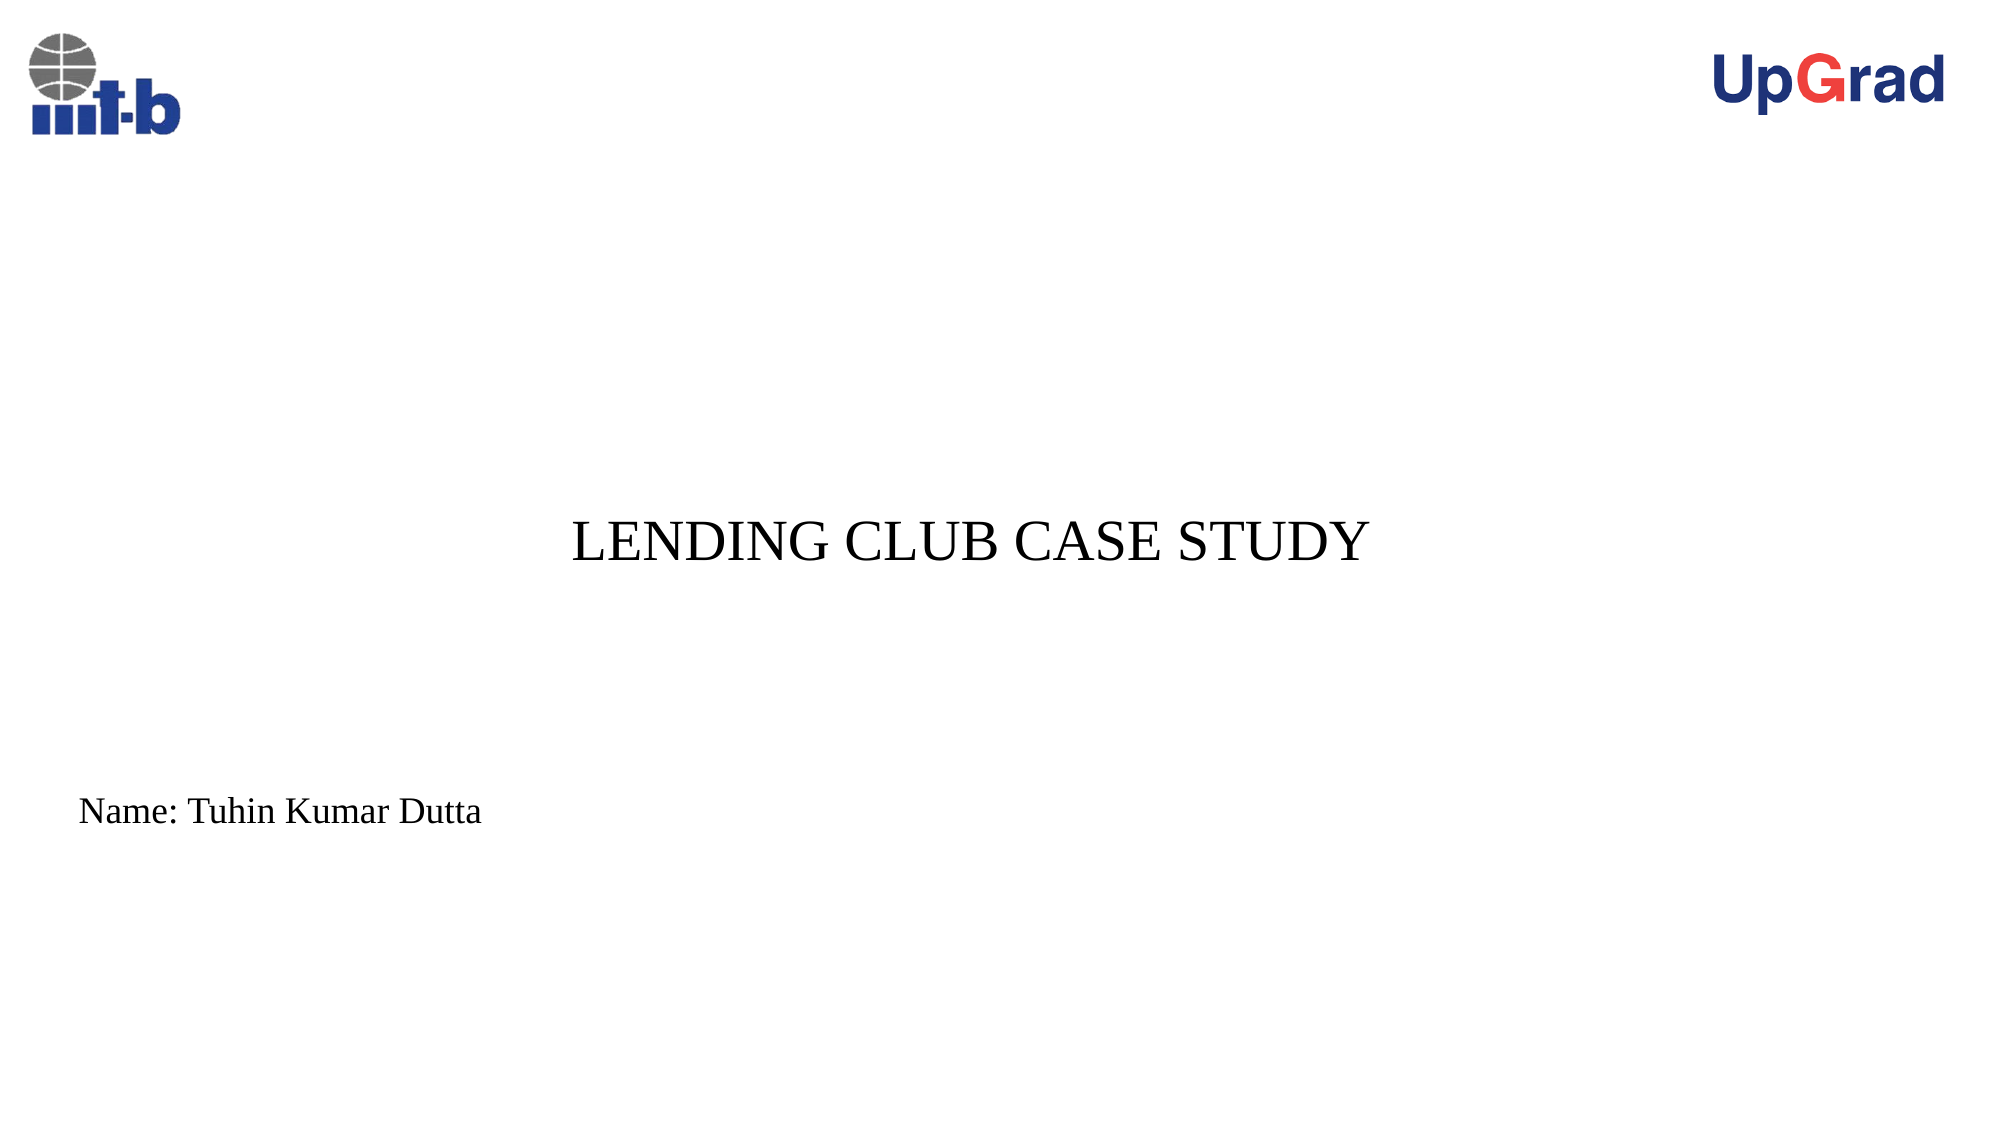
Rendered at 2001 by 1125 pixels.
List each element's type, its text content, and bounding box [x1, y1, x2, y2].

picture [1714, 53, 1950, 115]
text_box LENDING CLUB CASE STUDY [228, 56, 1727, 579]
text_box Name: Tuhin Kumar Dutta [63, 786, 1070, 1037]
picture [0, 29, 207, 162]
